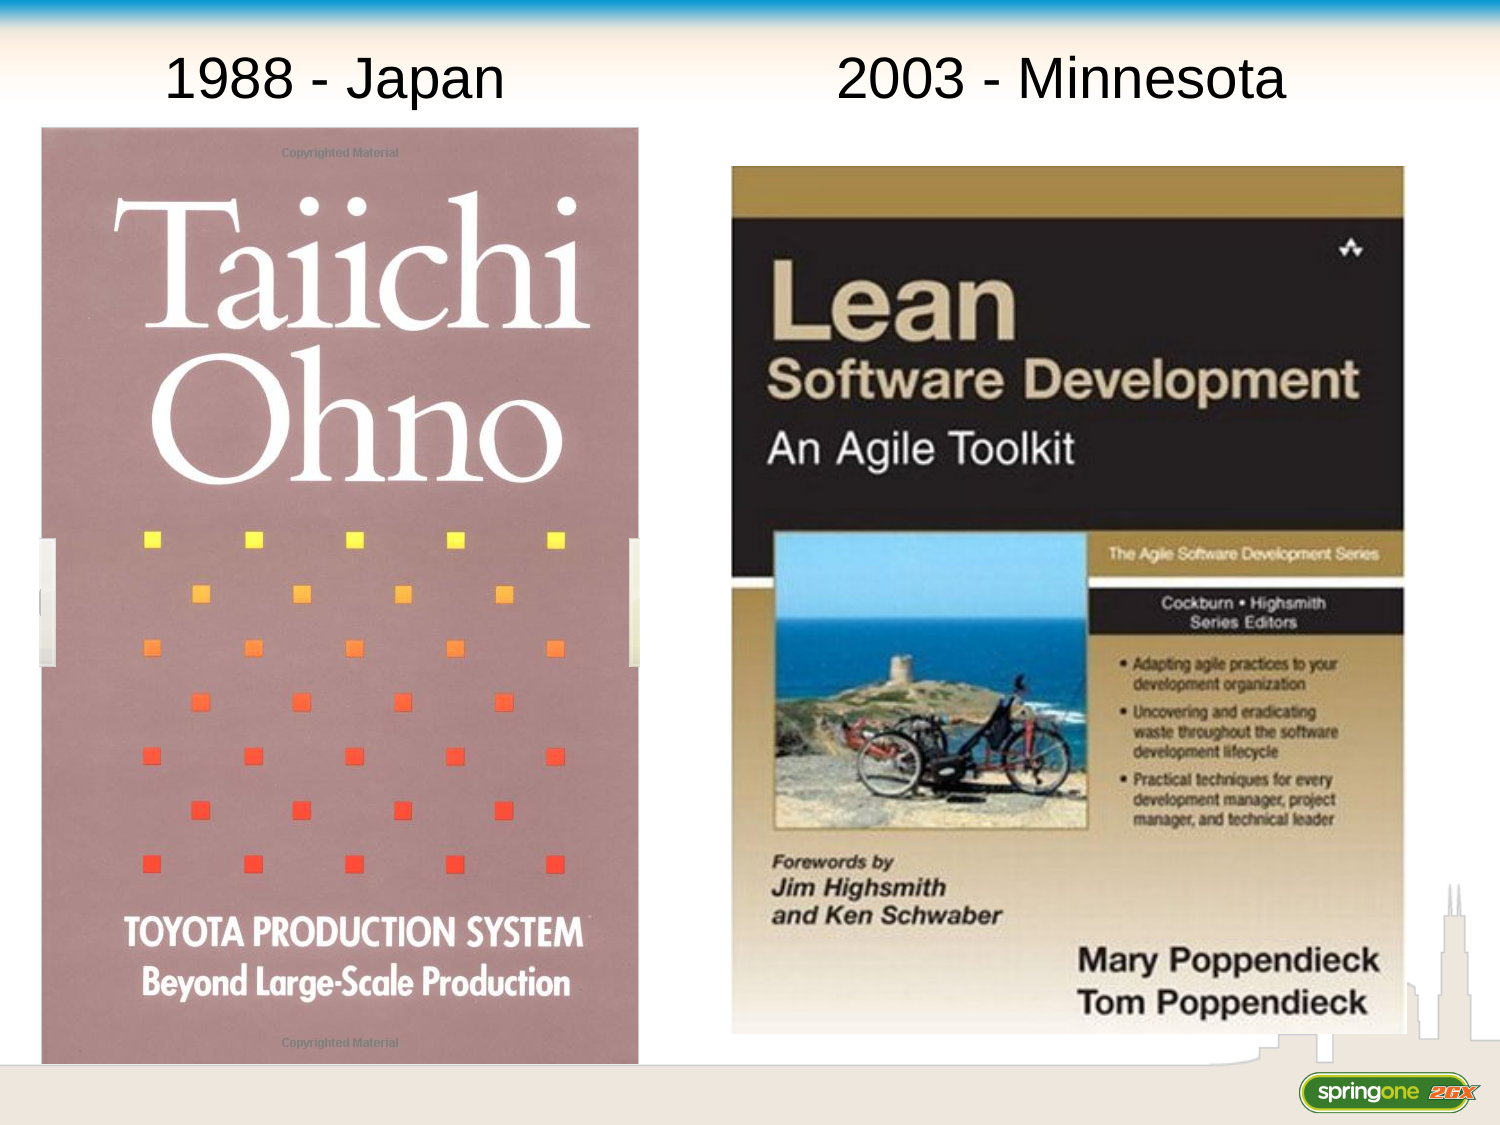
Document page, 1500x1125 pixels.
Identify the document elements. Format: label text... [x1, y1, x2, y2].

text_box 2003 - Minnesota [773, 32, 1351, 118]
picture [0, 3, 1500, 1125]
text_box 1988 - Japan [150, 32, 553, 118]
